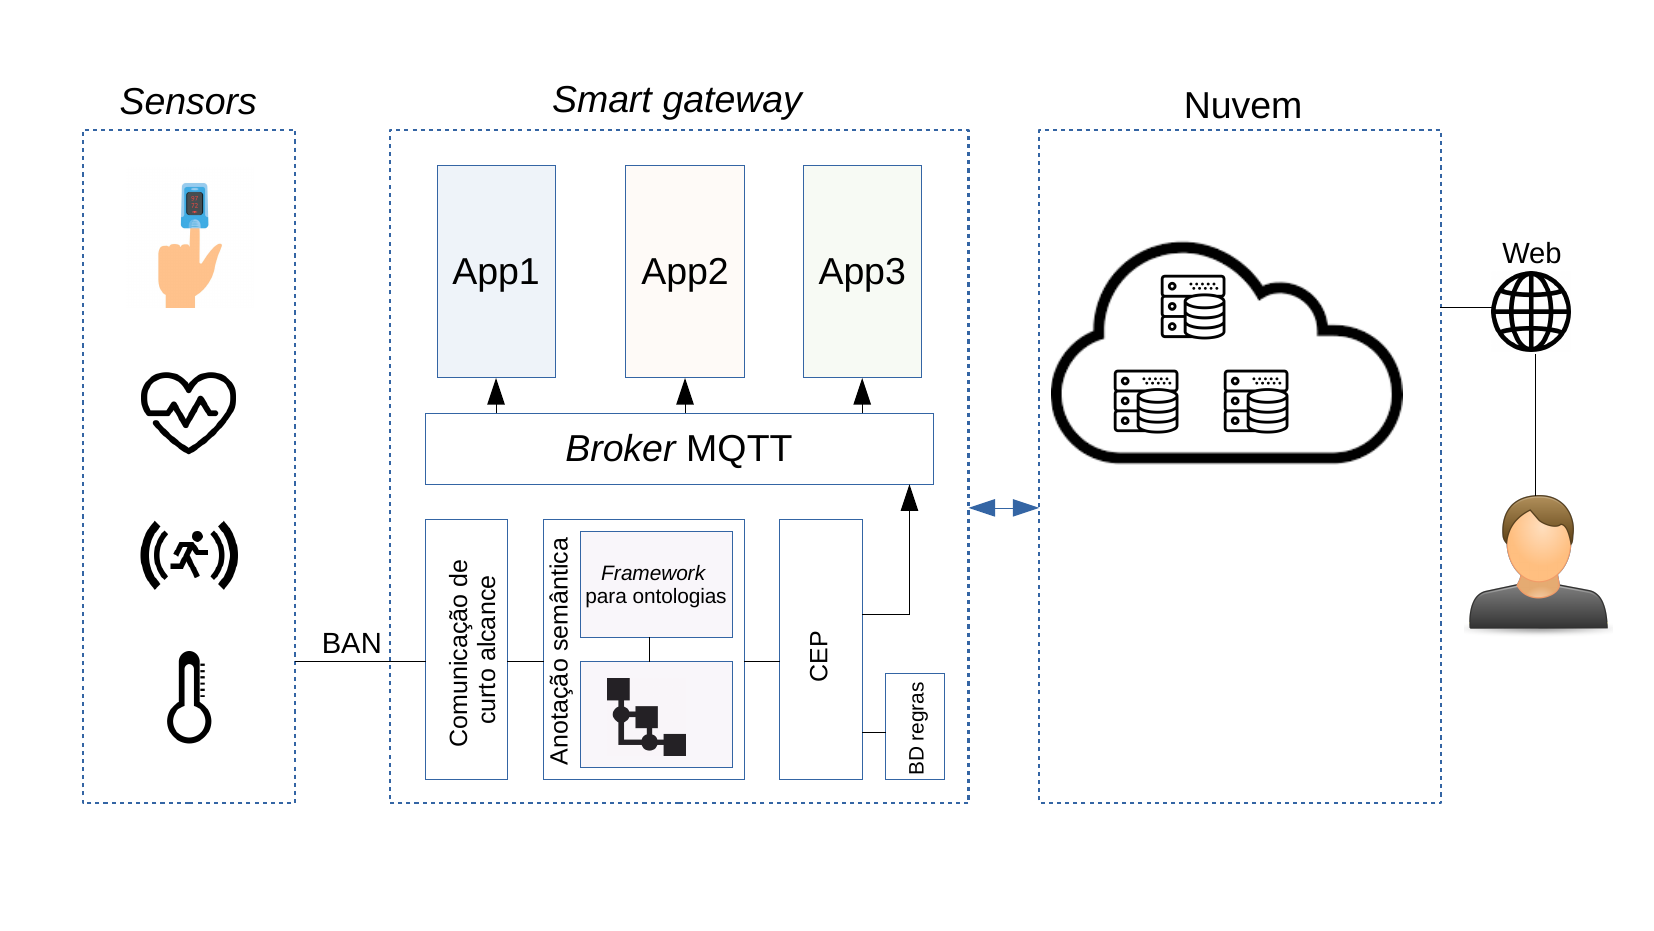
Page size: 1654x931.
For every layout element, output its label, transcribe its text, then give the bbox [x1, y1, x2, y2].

text_box Anotação semântica [537, 522, 581, 781]
text_box BD regras [897, 667, 936, 791]
picture [1491, 278, 1571, 352]
picture [1464, 495, 1613, 638]
text_box Comunicação de curto alcance [437, 537, 508, 763]
text_box [580, 661, 733, 768]
text_box App2 [625, 165, 745, 378]
text_box BAN [307, 620, 397, 668]
text_box Broker MQTT [425, 413, 934, 485]
text_box Smart gateway [537, 70, 817, 128]
text_box CEP [797, 616, 841, 698]
text_box App1 [437, 165, 556, 378]
picture [126, 167, 254, 308]
picture [1051, 177, 1403, 529]
picture [141, 366, 236, 460]
text_box Framework para ontologias [580, 531, 733, 638]
text_box Sensors [104, 73, 272, 130]
picture [141, 649, 237, 745]
text_box Web [1487, 229, 1577, 278]
text_box App3 [803, 165, 922, 378]
text_box Nuvem [1169, 76, 1318, 134]
picture [135, 501, 243, 609]
